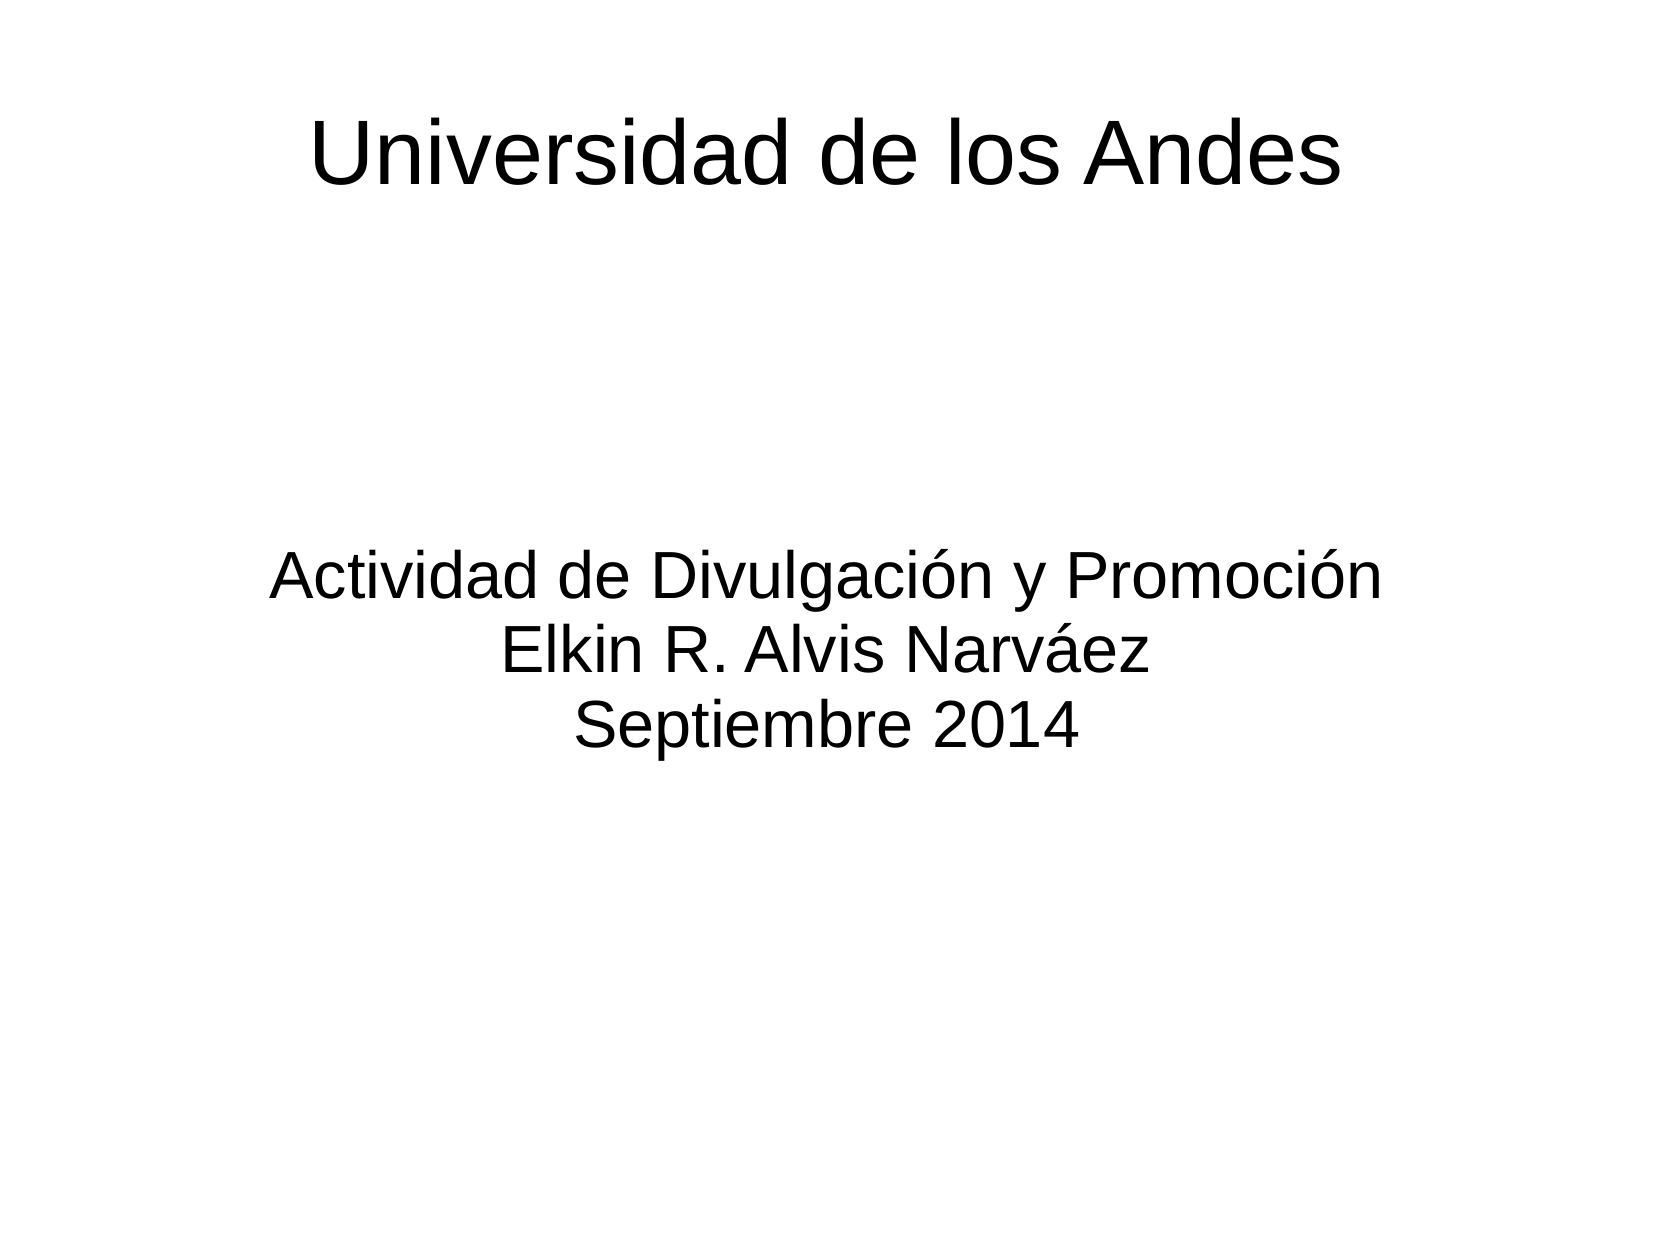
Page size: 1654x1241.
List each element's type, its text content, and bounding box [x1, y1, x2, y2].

title Universidad de los Andes [82, 49, 1571, 257]
subtitle Actividad de Divulgación y Promoción Elkin R. Alvis Narváez Septiembre 2014 [82, 290, 1571, 1010]
